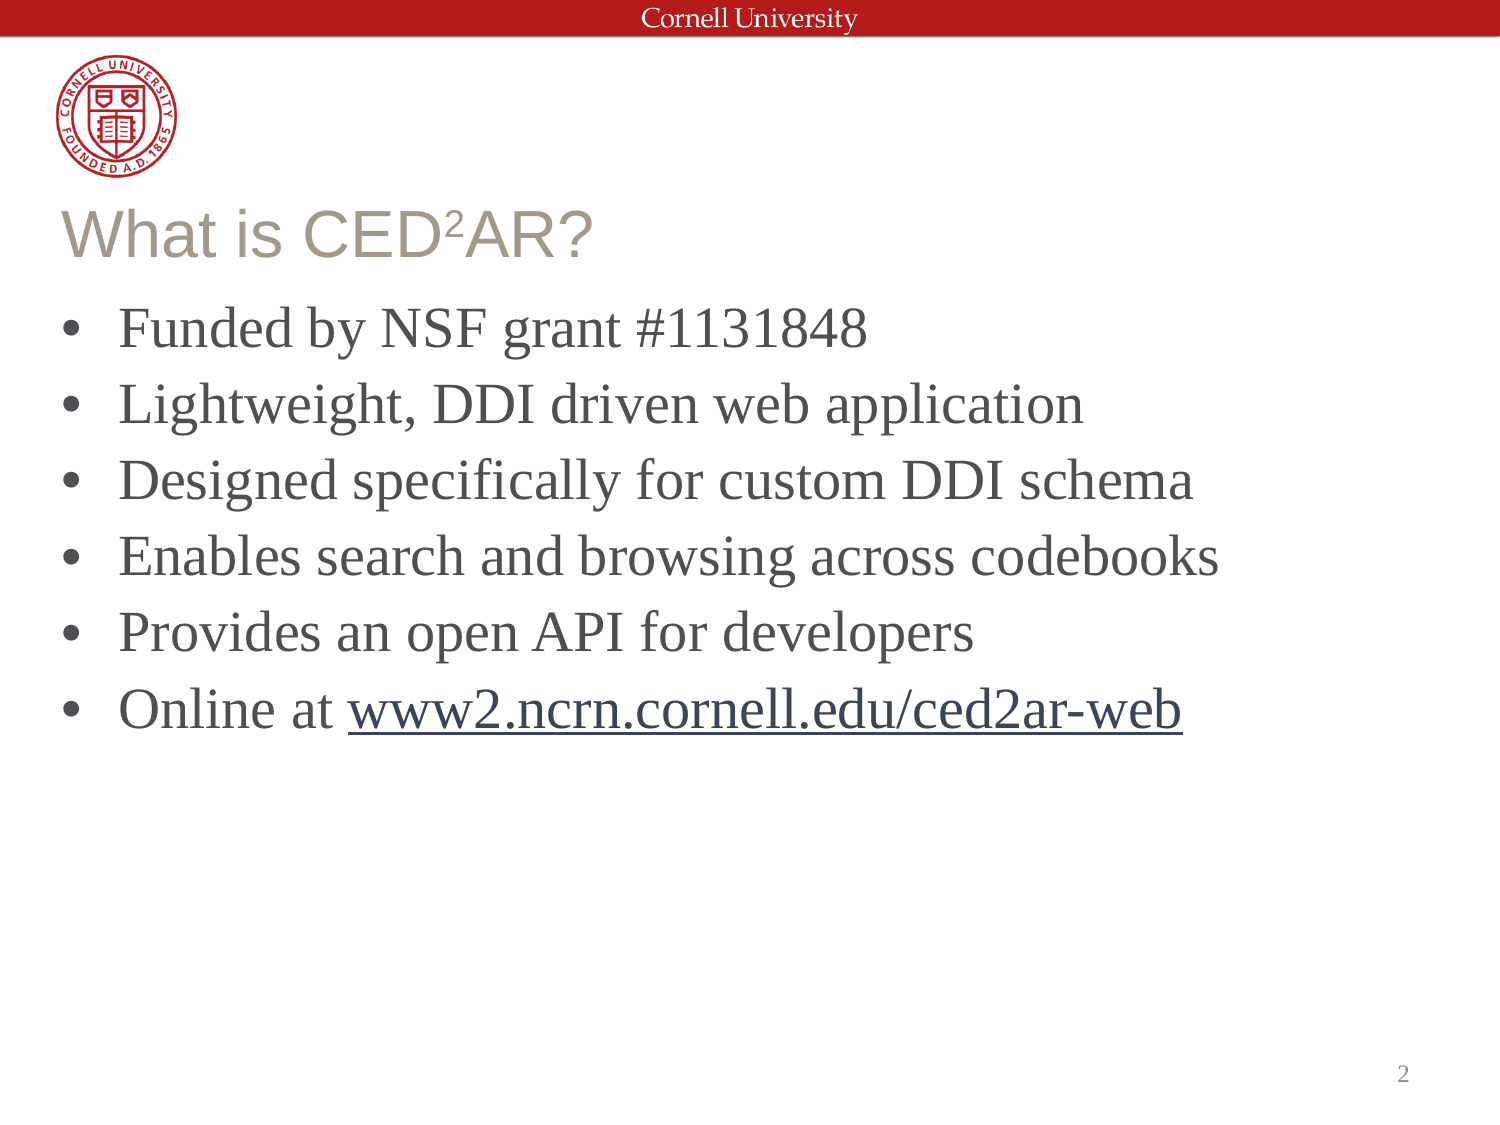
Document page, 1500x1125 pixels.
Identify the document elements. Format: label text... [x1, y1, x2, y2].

picture [50, 50, 195, 174]
slide_number <number> [1074, 1042, 1425, 1103]
picture [635, 0, 860, 60]
list Funded by NSF grant #1131848 Lightweight, DDI driven web application Designed specifically for custom DDI schema Enables search and browsing across codebooks Provides an open API for developers Online at www2.ncrn.cornell.edu/ced2ar-web [46, 288, 1471, 944]
title What is CED2AR? [46, 174, 1471, 288]
